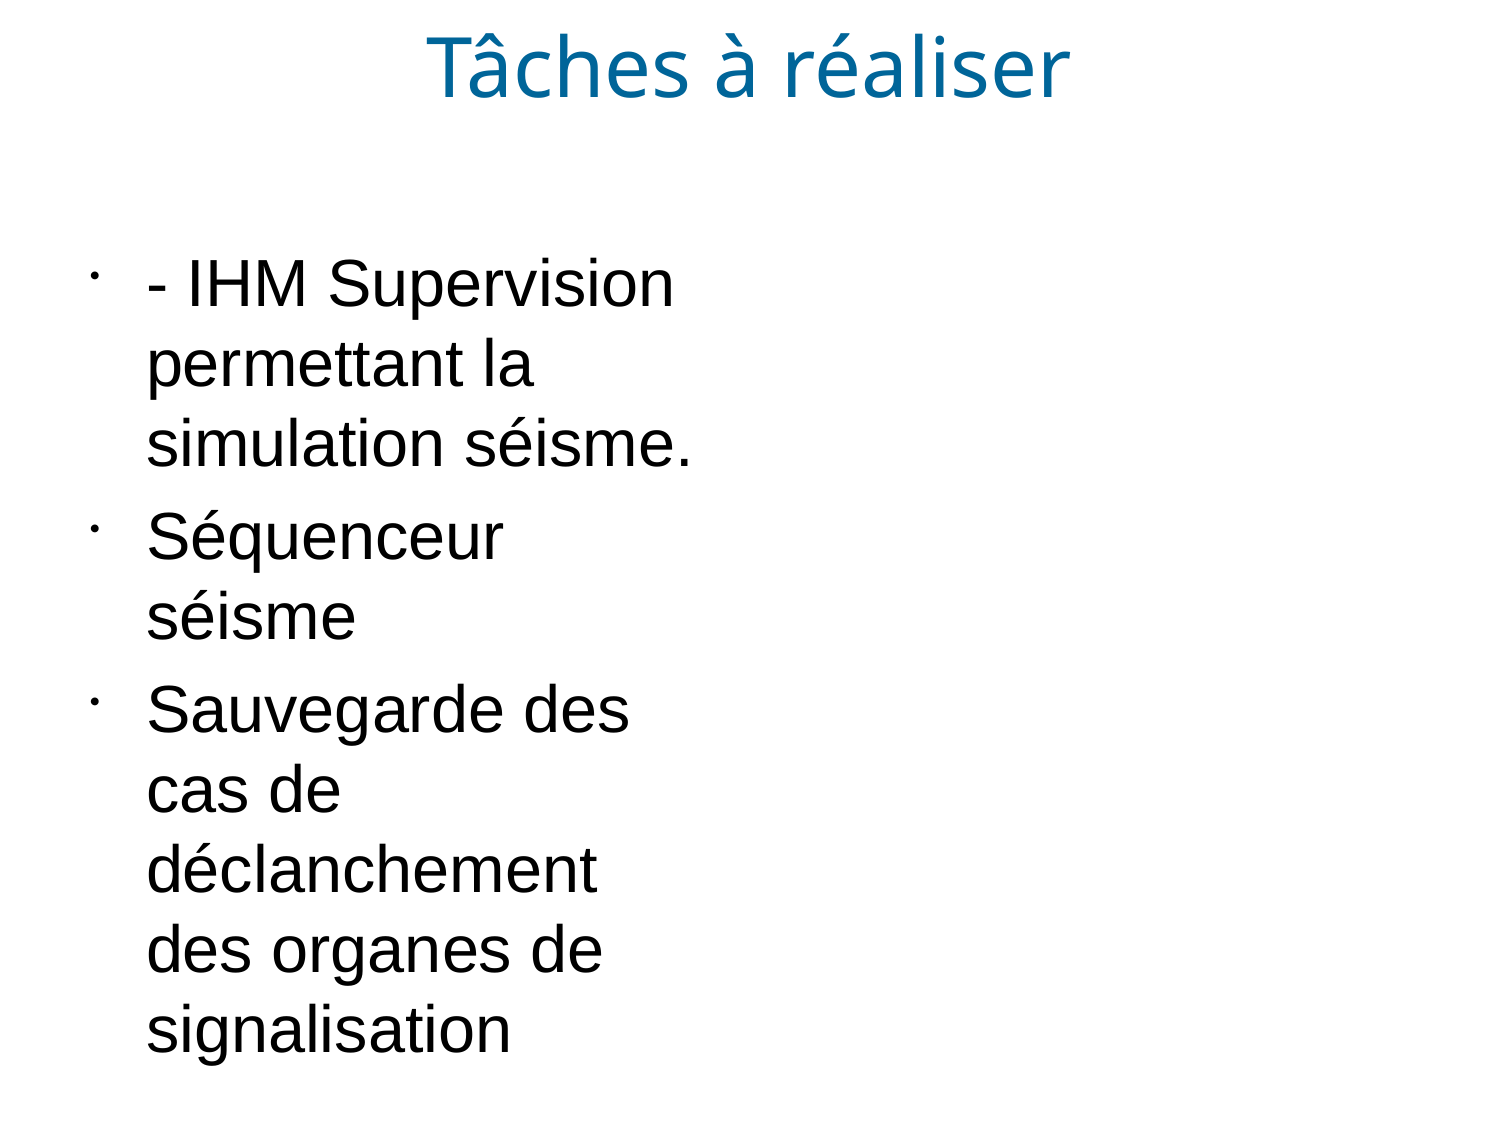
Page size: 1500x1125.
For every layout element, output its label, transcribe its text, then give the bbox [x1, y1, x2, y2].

title Tâches à réaliser [75, 7, 1425, 195]
list - IHM Supervision permettant la simulation séisme. Séquenceur séisme Sauvegarde des cas de déclanchement des organes de signalisation [75, 232, 729, 797]
